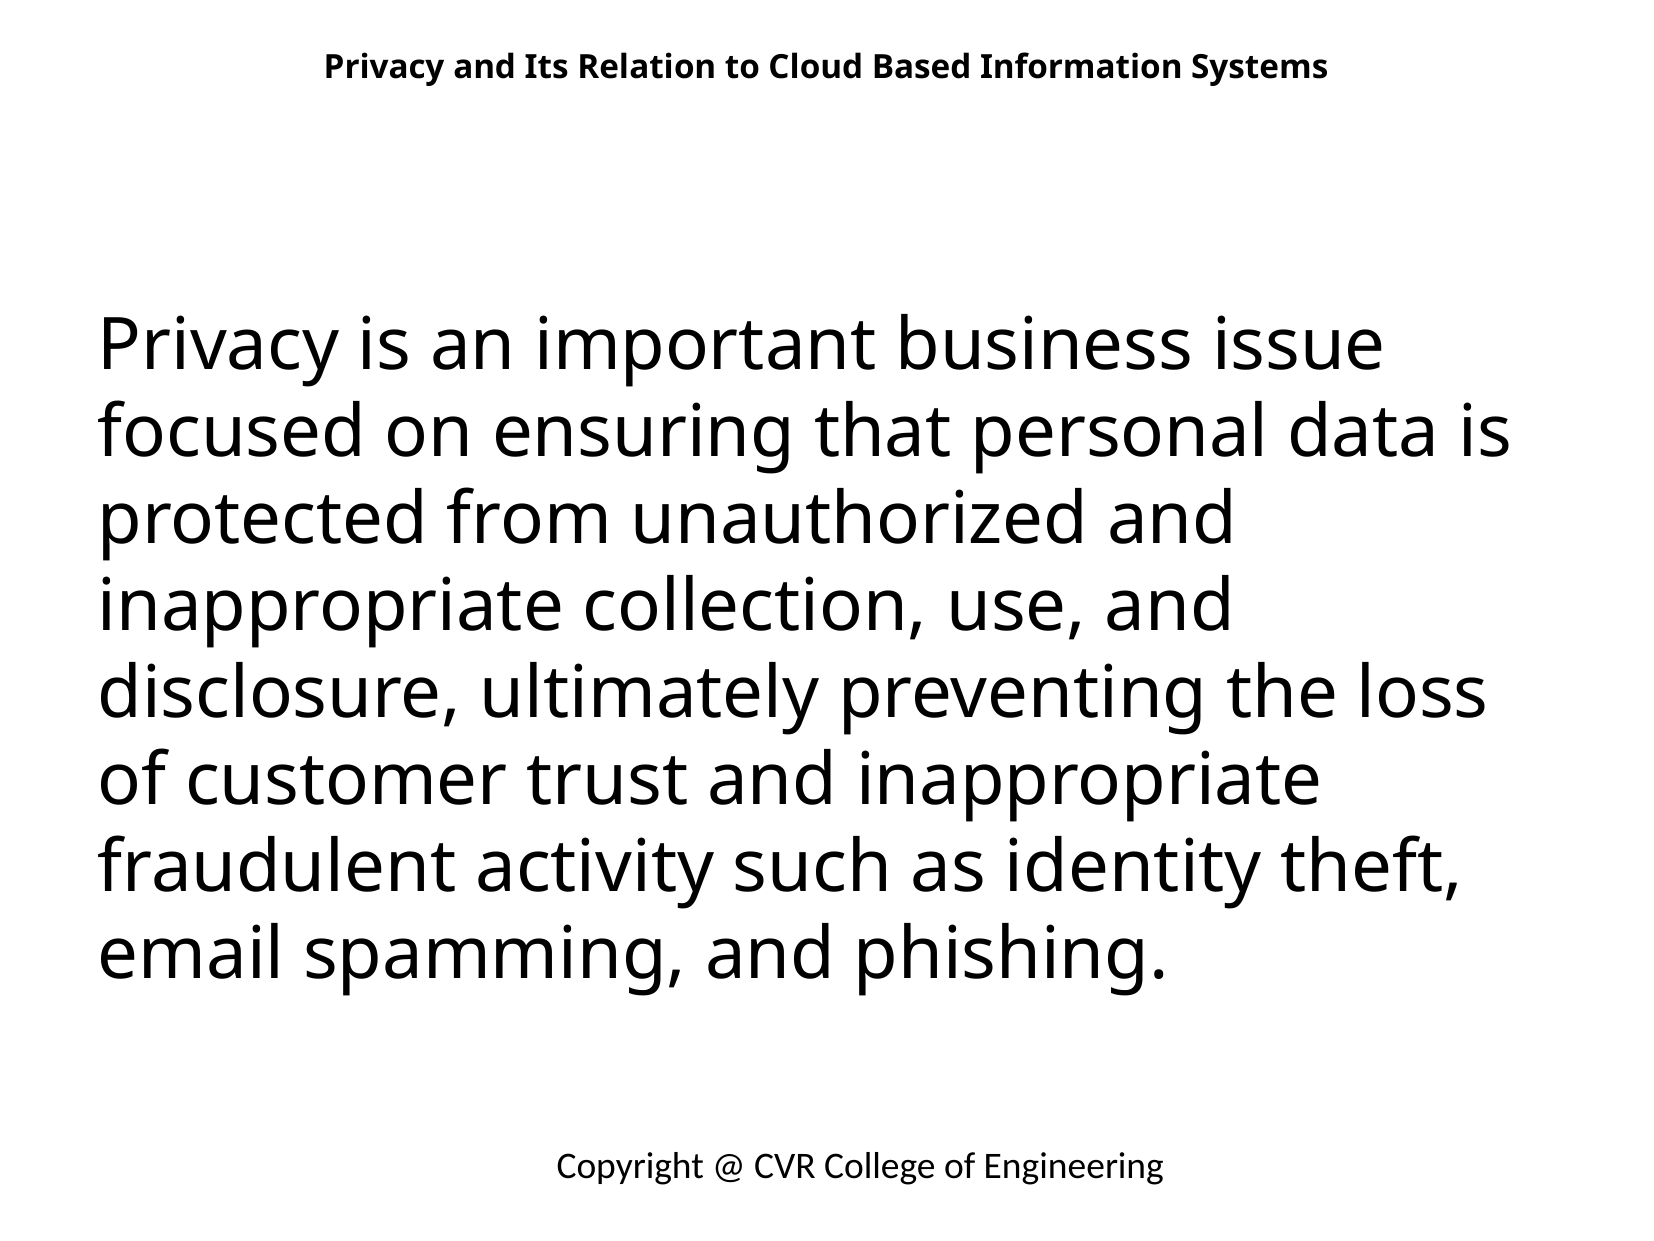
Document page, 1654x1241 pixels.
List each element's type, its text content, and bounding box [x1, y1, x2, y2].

title Privacy and Its Relation to Cloud Based Information Systems [82, 37, 1571, 269]
list Privacy is an important business issue focused on ensuring that personal data is protected from unauthorized and inappropriate collection, use, and disclosure, ultimately preventing the loss of customer trust and inappropriate fraudulent activity such as identity theft, email spamming, and phishing. [82, 290, 1571, 1010]
